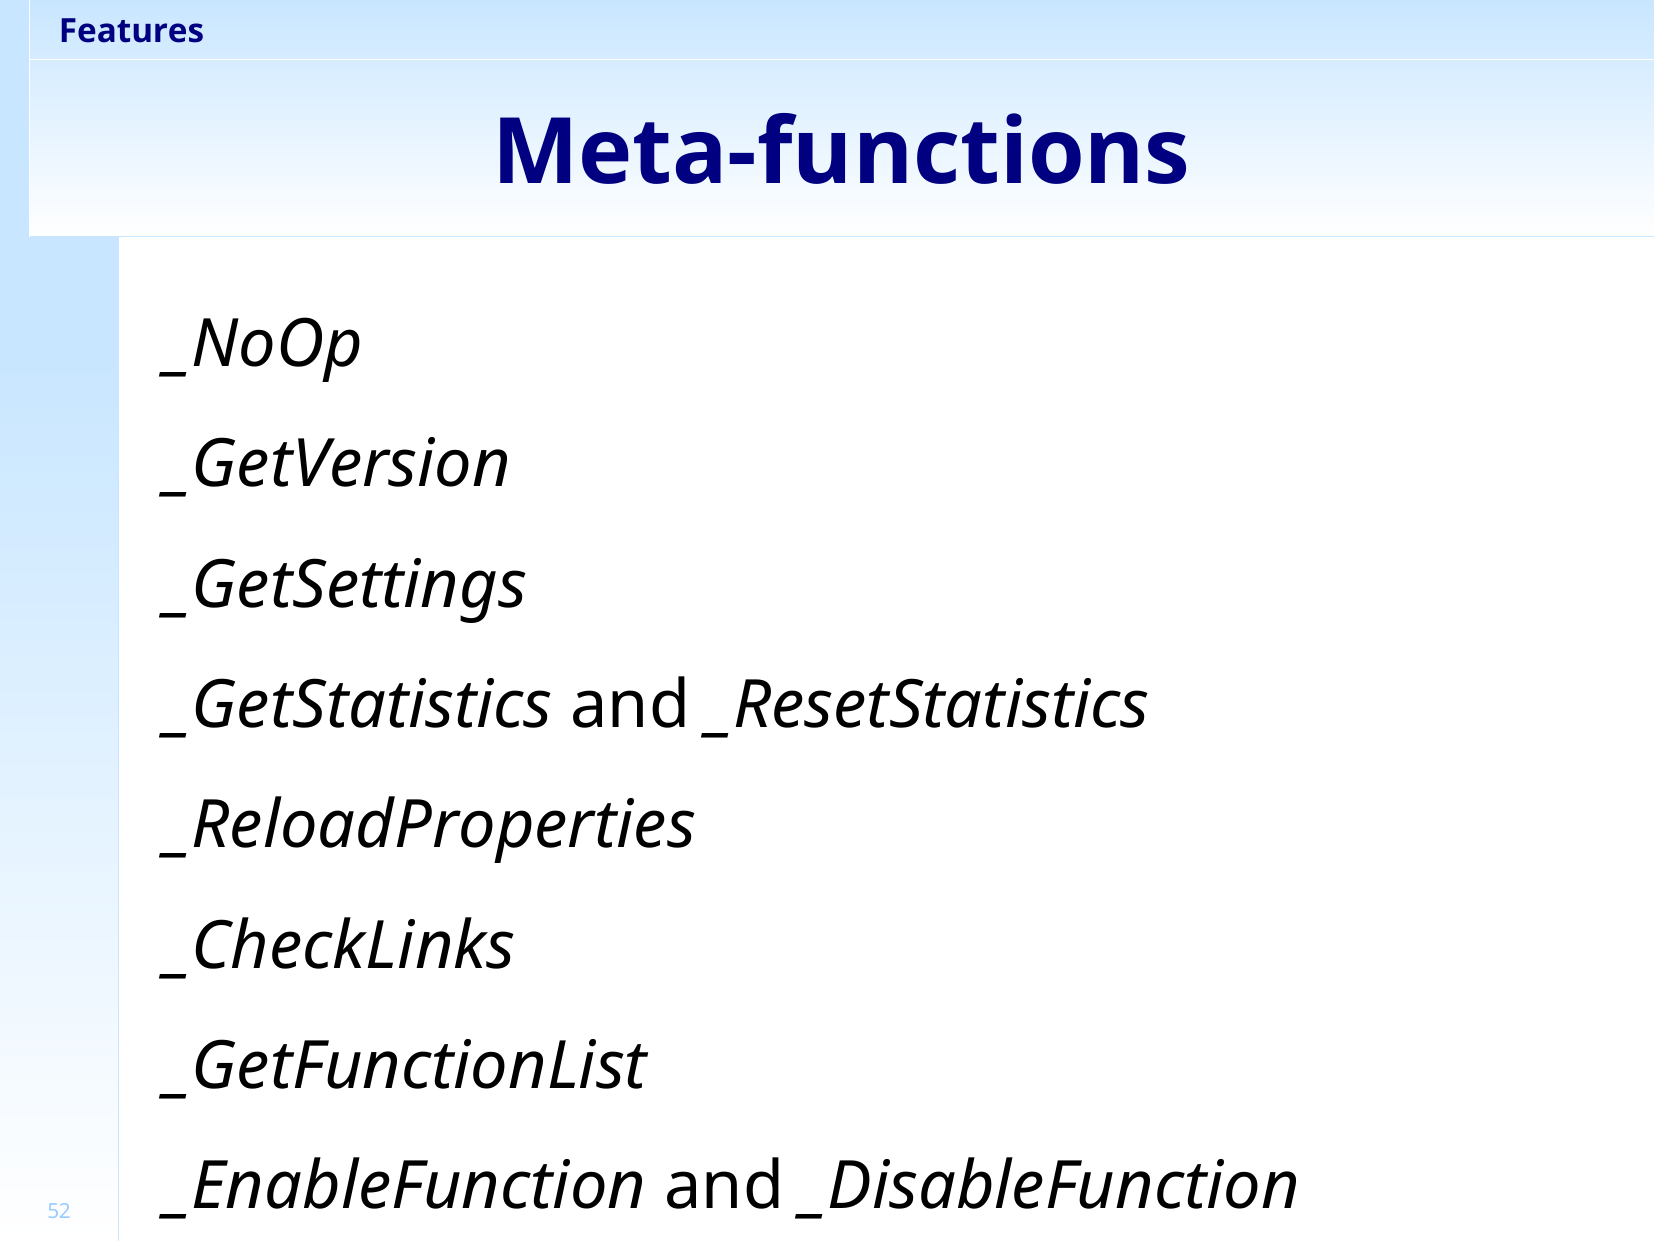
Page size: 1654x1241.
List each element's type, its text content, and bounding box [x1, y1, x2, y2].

title Meta-functions [29, 59, 1654, 237]
list _NoOp _GetVersion _GetSettings _GetStatistics and _ResetStatistics _ReloadProperties _CheckLinks _GetFunctionList _EnableFunction and _DisableFunction [147, 295, 1625, 1182]
title Features [59, 0, 355, 60]
